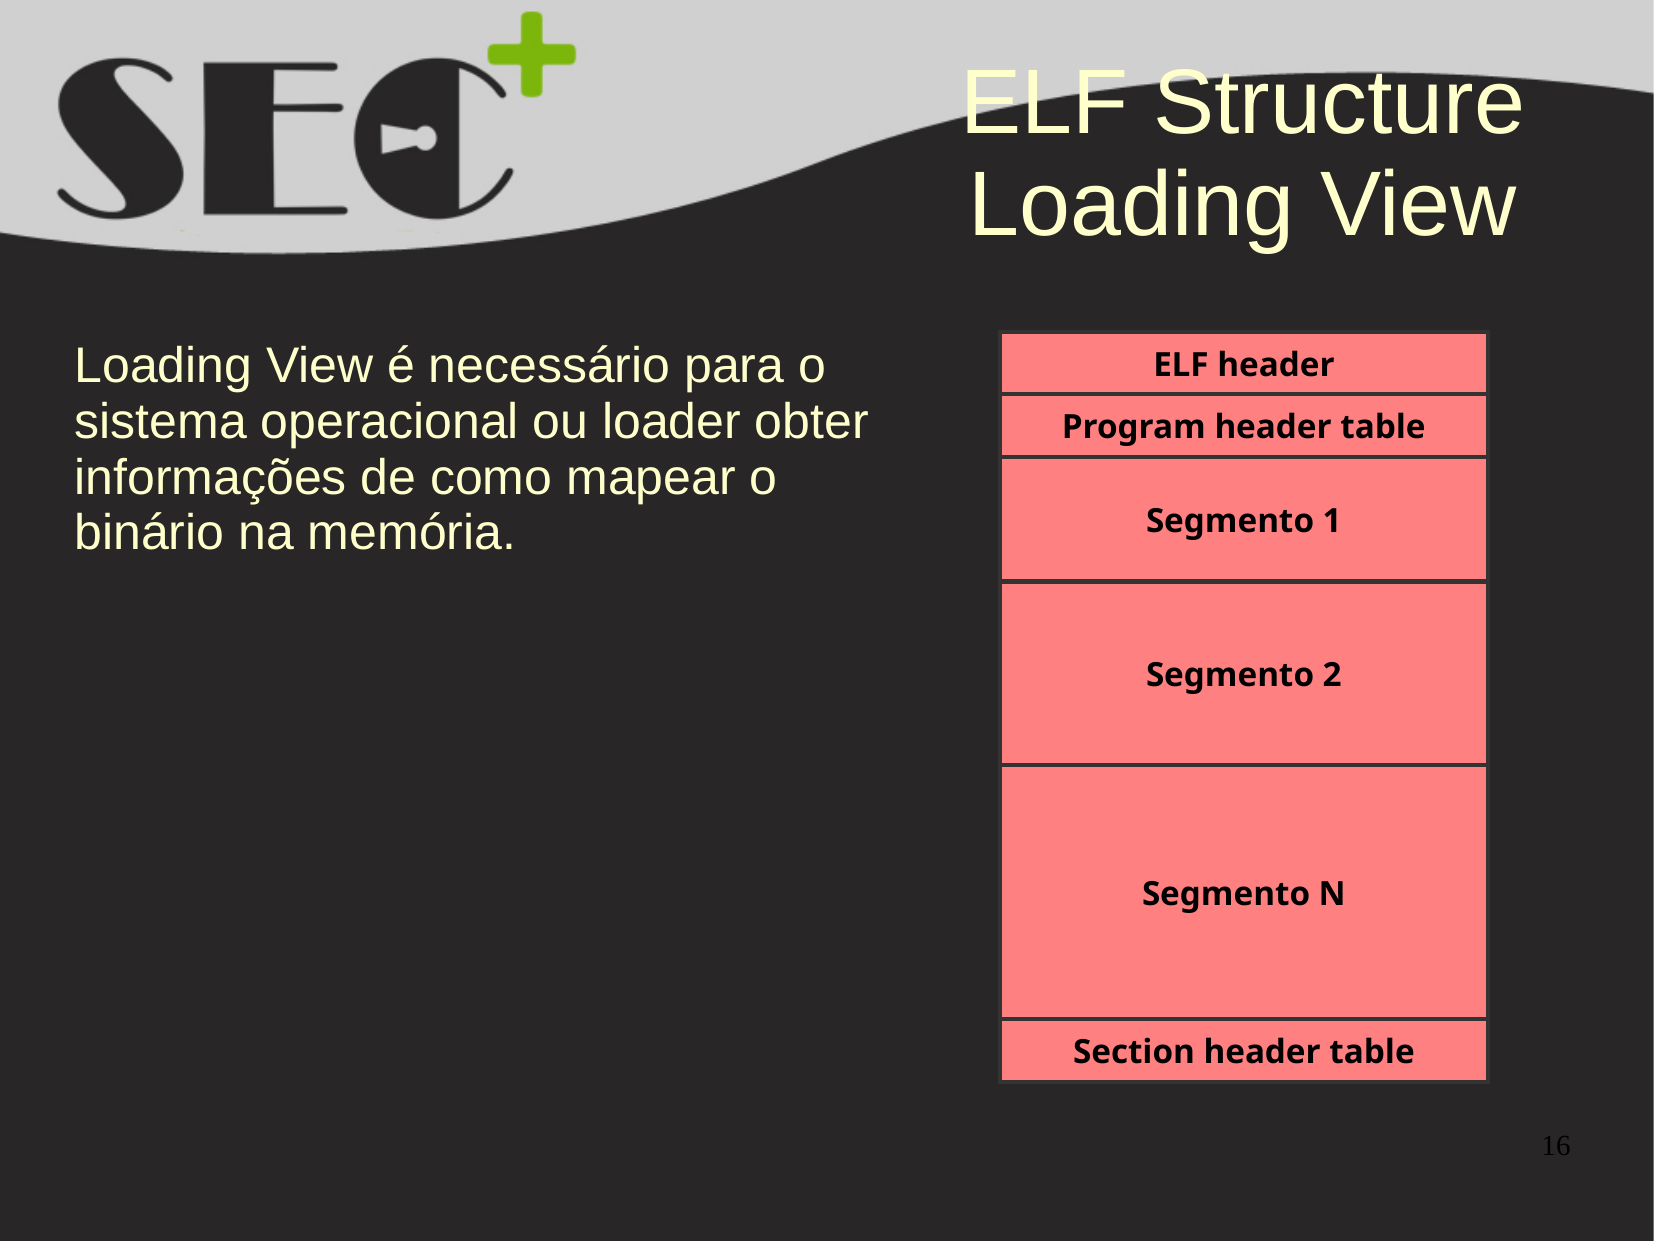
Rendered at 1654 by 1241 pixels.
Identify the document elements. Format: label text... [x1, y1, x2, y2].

text_box ELF header [1000, 331, 1488, 394]
text_box Segmento 1 [1000, 456, 1488, 581]
text_box Program header table [1000, 394, 1488, 456]
text_box Segmento 2 [1000, 581, 1488, 765]
title ELF Structure Loading View [915, 49, 1571, 257]
text_box Segmento N [1000, 765, 1488, 1020]
picture [0, 0, 1654, 1241]
text_box Loading View é necessário para o sistema operacional ou loader obter informações de como mapear o binário na memória. [60, 330, 916, 568]
text_box Section header table [1000, 1020, 1488, 1082]
